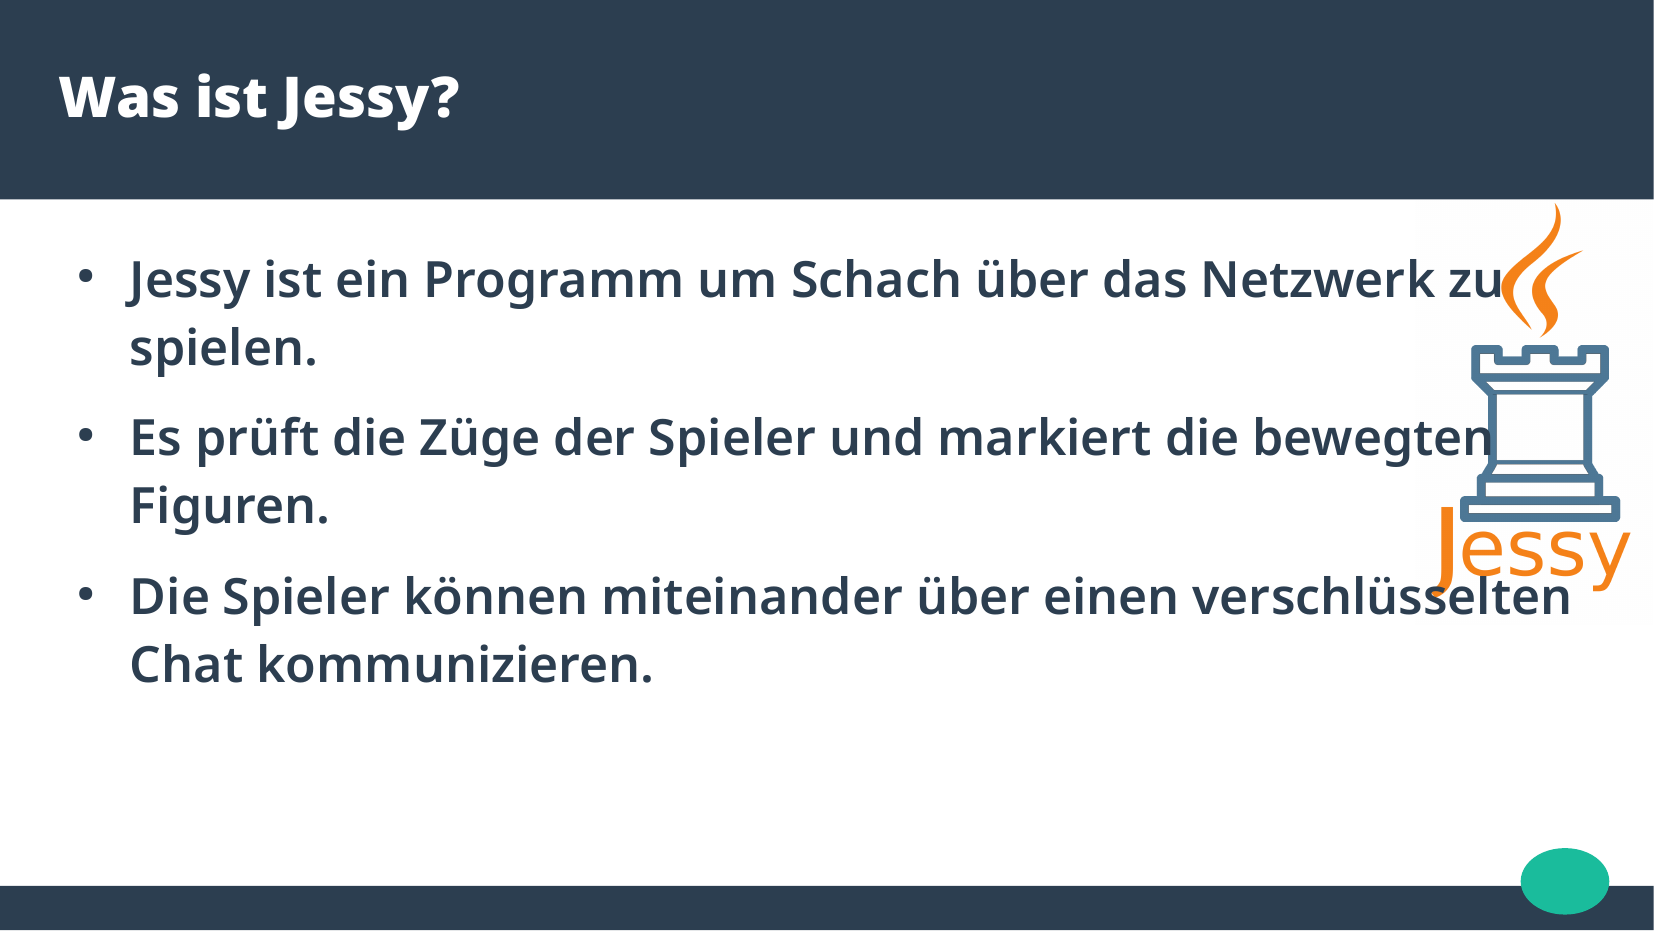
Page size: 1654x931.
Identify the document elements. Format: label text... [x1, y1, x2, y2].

picture [1415, 200, 1654, 625]
title Was ist Jessy? [59, 37, 1595, 155]
list Jessy ist ein Programm um Schach über das Netzwerk zu spielen. Es prüft die Züge der Spieler und markiert die bewegten Figuren. Die Spieler können miteinander über einen verschlüsselten Chat kommunizieren. [59, 243, 1595, 864]
